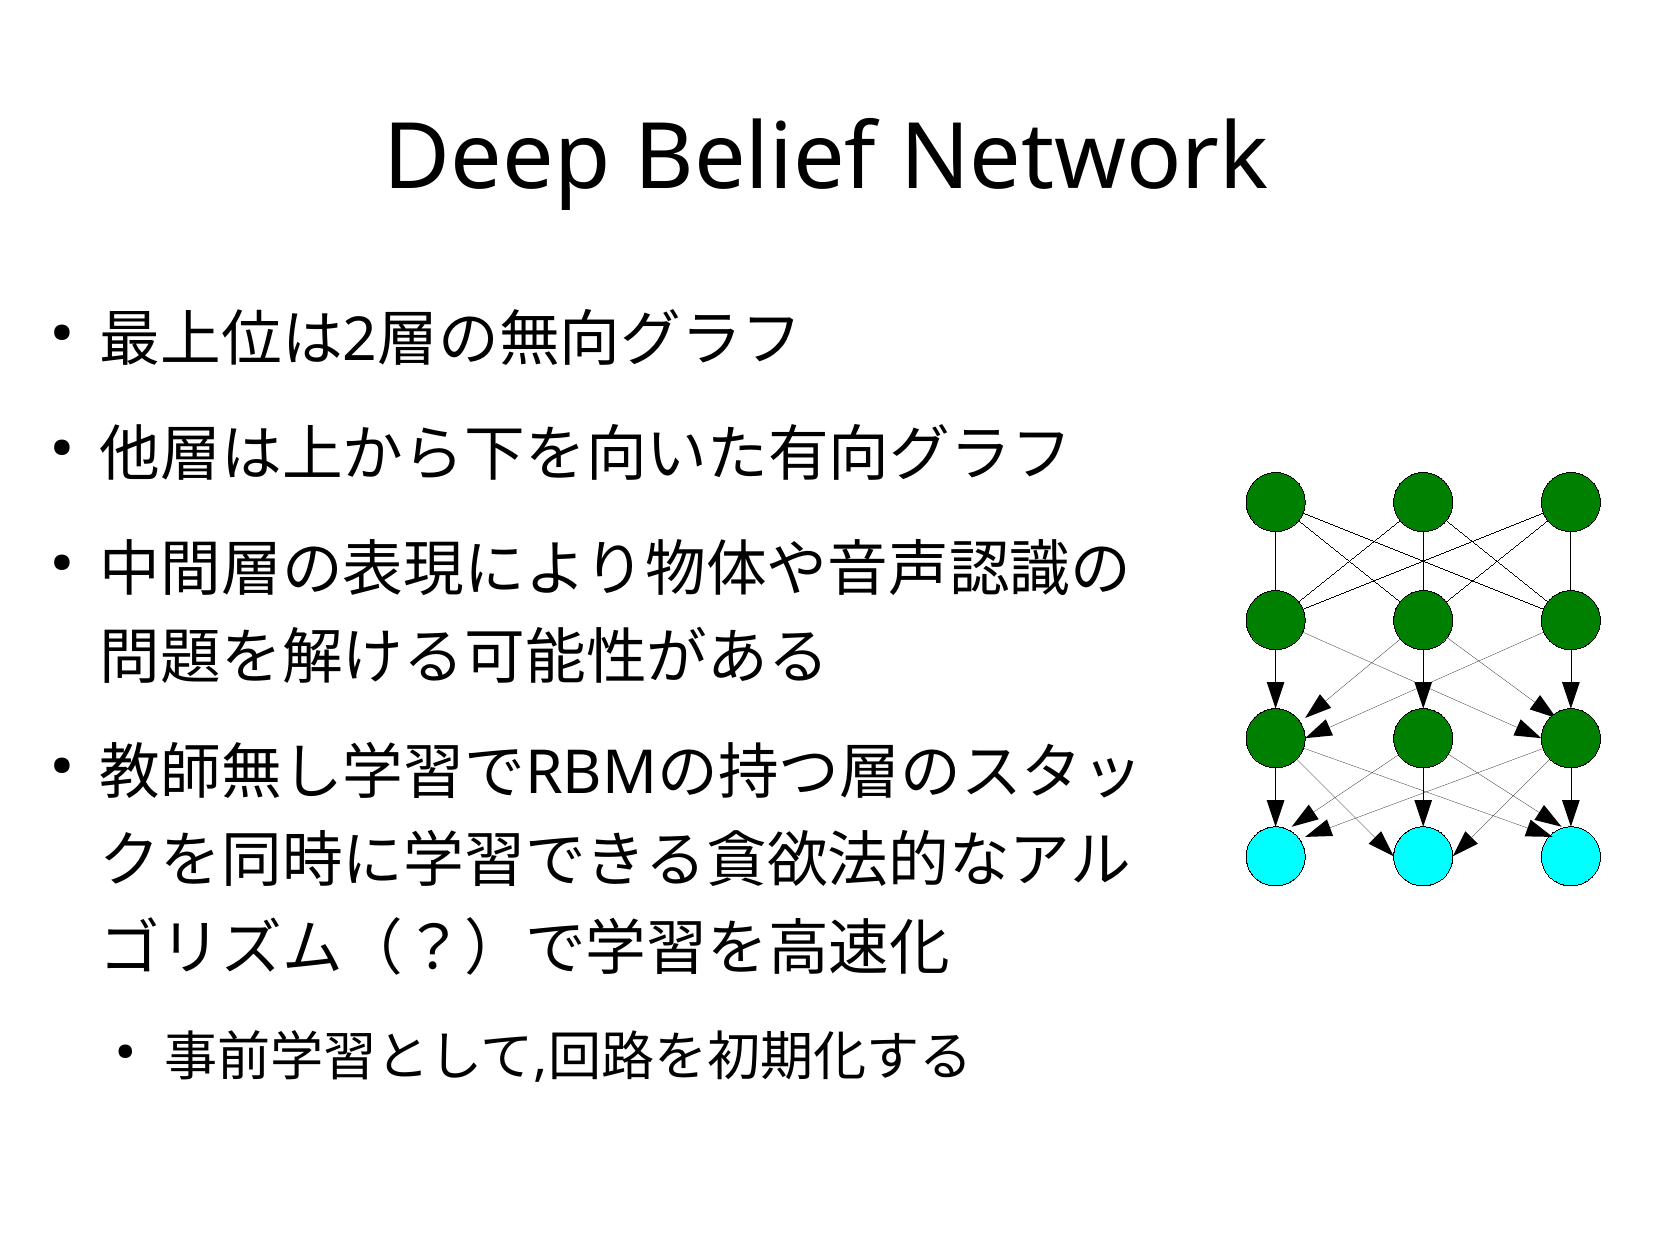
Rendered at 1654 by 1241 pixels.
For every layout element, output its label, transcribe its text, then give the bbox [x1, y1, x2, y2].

text_box [1393, 826, 1453, 886]
text_box [1393, 708, 1453, 768]
text_box [1541, 472, 1601, 532]
text_box [1541, 708, 1601, 768]
text_box [1246, 708, 1306, 768]
text_box [1541, 590, 1601, 650]
title Deep Belief Network [82, 49, 1571, 257]
text_box [1246, 472, 1306, 532]
text_box [1541, 826, 1601, 886]
text_box [1393, 590, 1453, 650]
text_box [1246, 590, 1306, 650]
text_box [1246, 826, 1306, 886]
list 最上位は2層の無向グラフ 他層は上から下を向いた有向グラフ 中間層の表現により物体や音声認識の問題を解ける可能性がある 教師無し学習でRBMの持つ層のスタックを同時に学習できる貪欲法的なアルゴリズム（？）で学習を高速化 事前学習として,回路を初期化する [35, 290, 1152, 1109]
text_box [1393, 472, 1453, 532]
